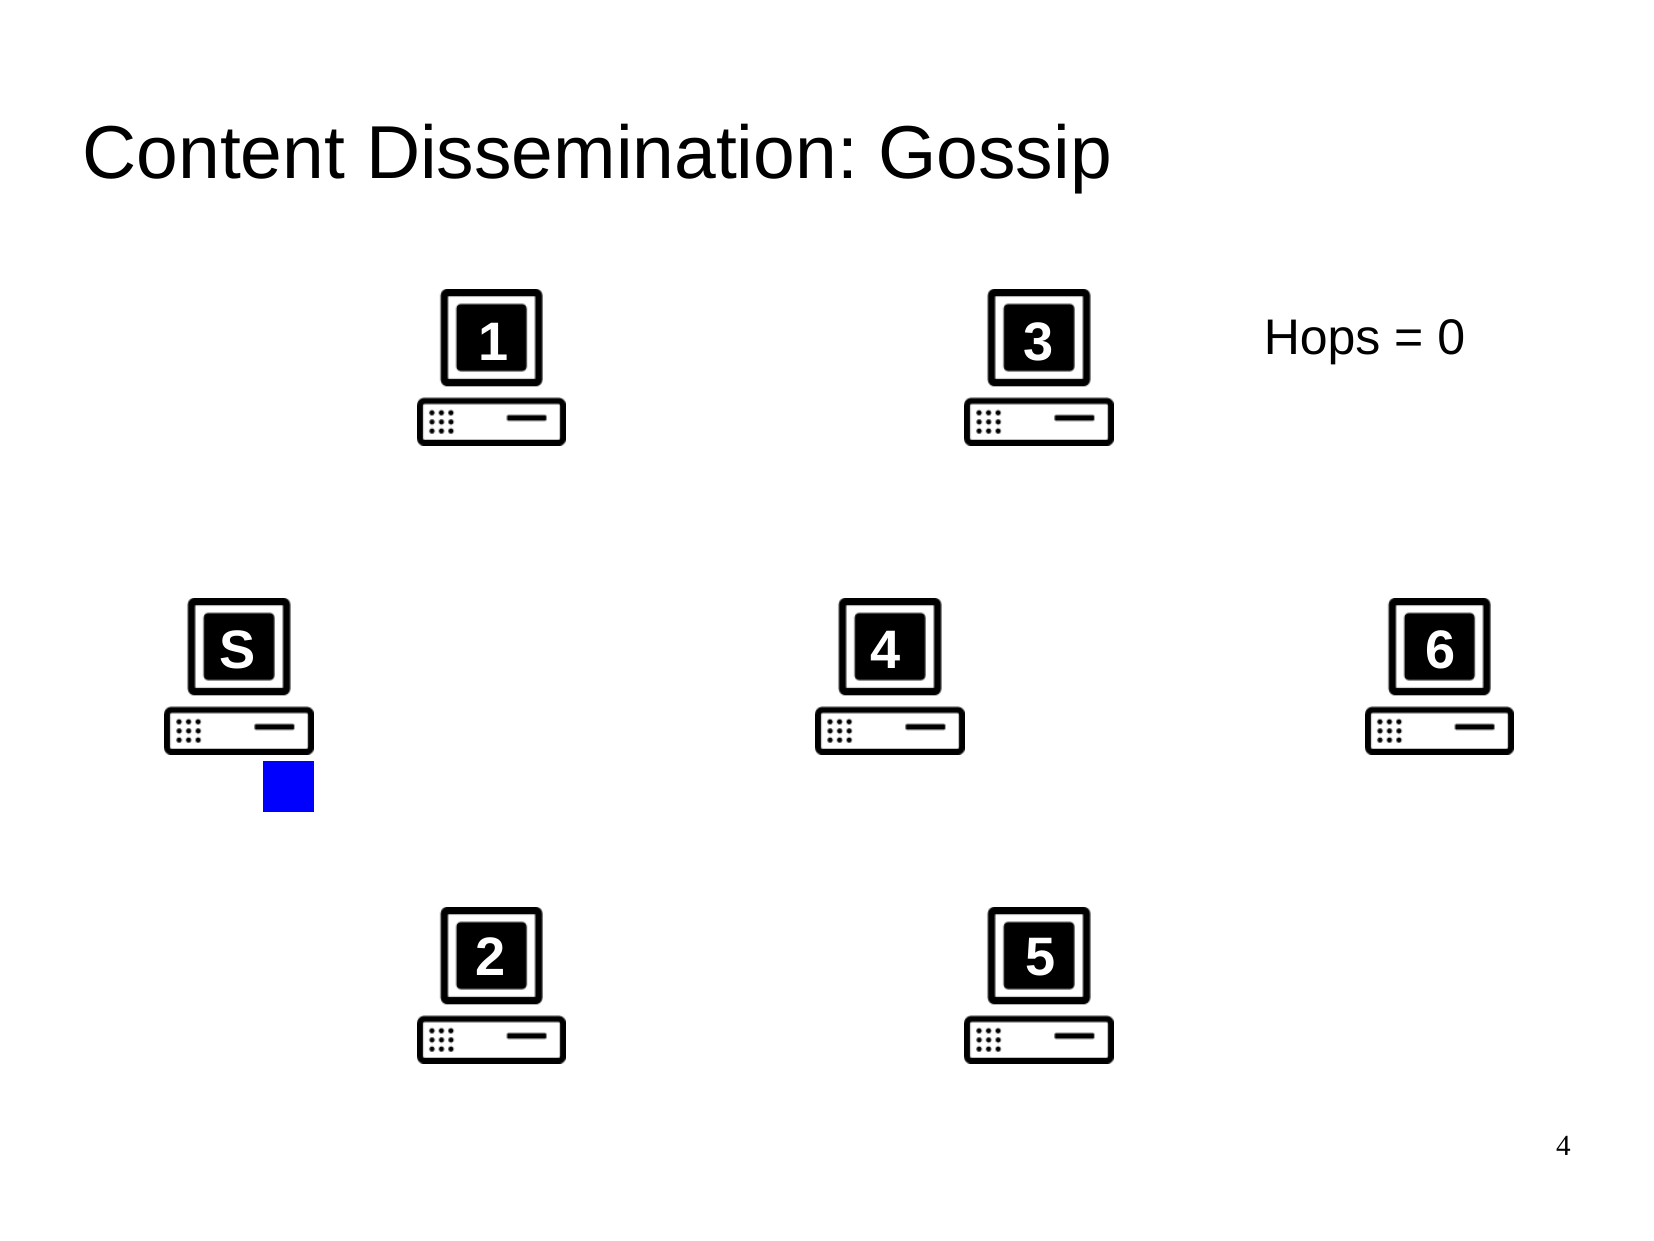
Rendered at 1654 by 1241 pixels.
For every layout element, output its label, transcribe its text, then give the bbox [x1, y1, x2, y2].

text_box S [204, 611, 262, 688]
text_box 6 [1410, 611, 1468, 688]
text_box 1 [463, 303, 521, 380]
text_box 2 [460, 918, 518, 994]
text_box 3 [1009, 303, 1067, 380]
text_box [263, 761, 314, 812]
text_box 5 [1010, 918, 1068, 994]
picture [417, 289, 566, 446]
picture [964, 907, 1114, 1064]
picture [1365, 598, 1514, 755]
picture [164, 598, 314, 755]
picture [964, 289, 1114, 446]
text_box [1248, 301, 1502, 372]
text_box 4 [855, 611, 913, 688]
title Content Dissemination: Gossip [82, 49, 1571, 257]
picture [815, 598, 965, 755]
picture [417, 907, 566, 1064]
